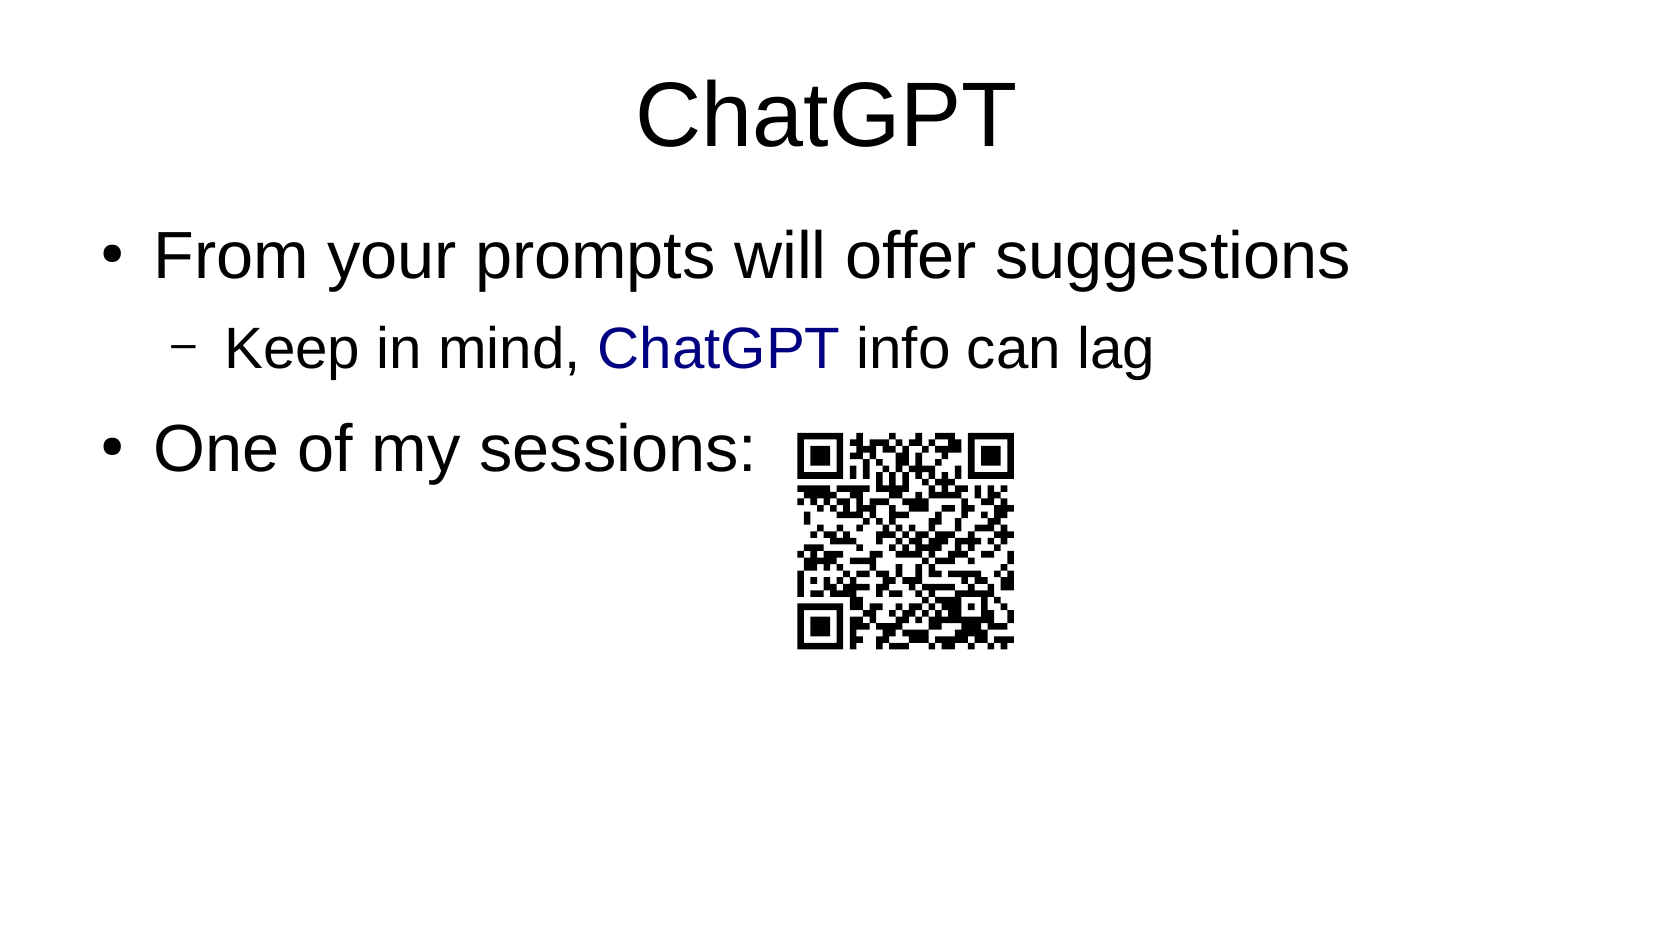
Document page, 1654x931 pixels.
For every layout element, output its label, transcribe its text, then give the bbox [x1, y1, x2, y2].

list From your prompts will offer suggestions Keep in mind, ChatGPT info can lag One of my sessions: [82, 217, 1571, 758]
picture [787, 423, 1024, 660]
title ChatGPT [82, 37, 1571, 193]
